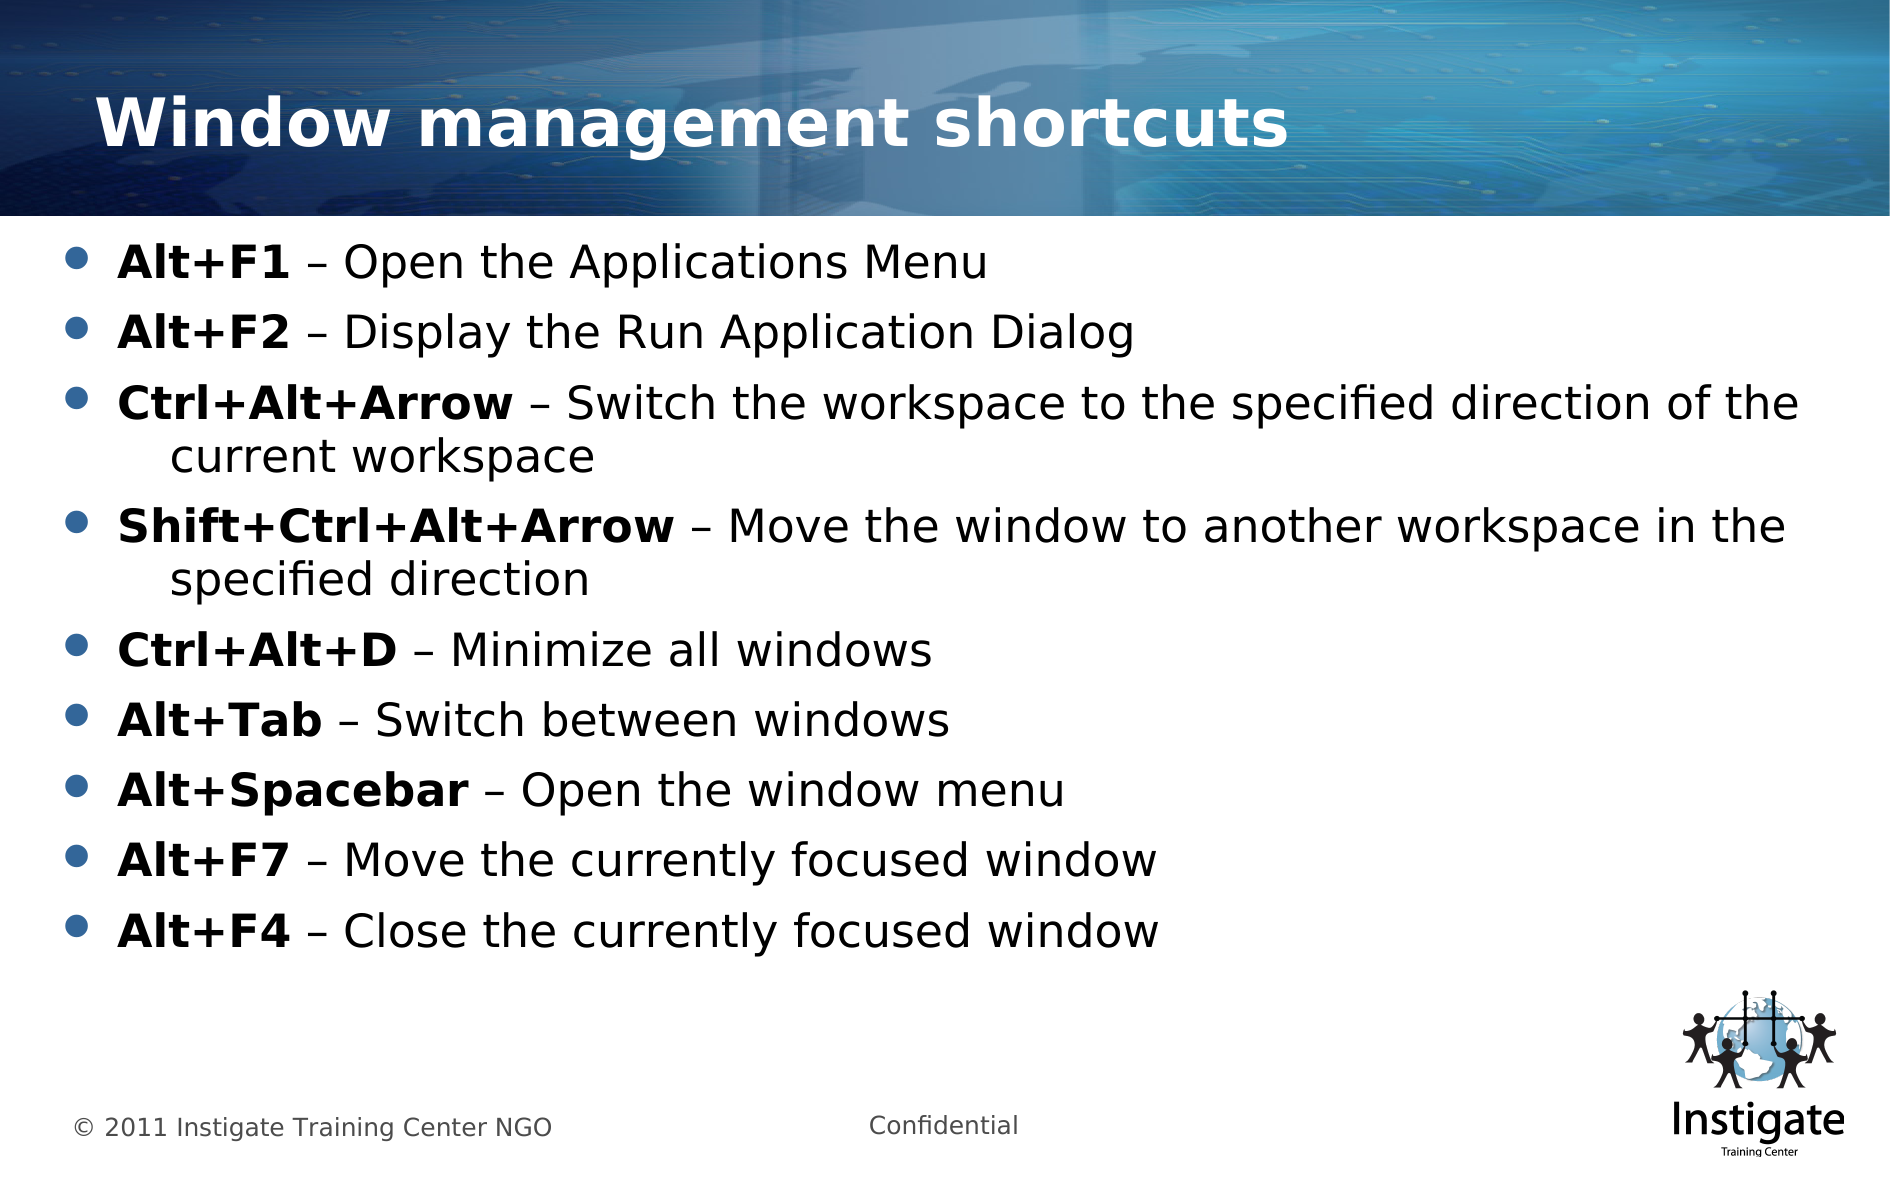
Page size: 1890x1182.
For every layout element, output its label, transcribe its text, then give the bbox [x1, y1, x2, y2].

picture [1674, 990, 1844, 1157]
picture [0, 0, 1890, 216]
list Alt+F1 – Open the Applications Menu Alt+F2 – Display the Run Application Dialog Ctrl+Alt+Arrow – Switch the workspace to the specified direction of the current workspace Shift+Ctrl+Alt+Arrow – Move the window to another workspace in the specified direction Ctrl+Alt+D – Minimize all windows Alt+Tab – Switch between windows Alt+Spacebar – Open the window menu Alt+F7 – Move the currently focused window Alt+F4 – Close the currently focused window [59, 236, 1831, 1001]
title Window management shortcuts [94, 54, 1793, 210]
